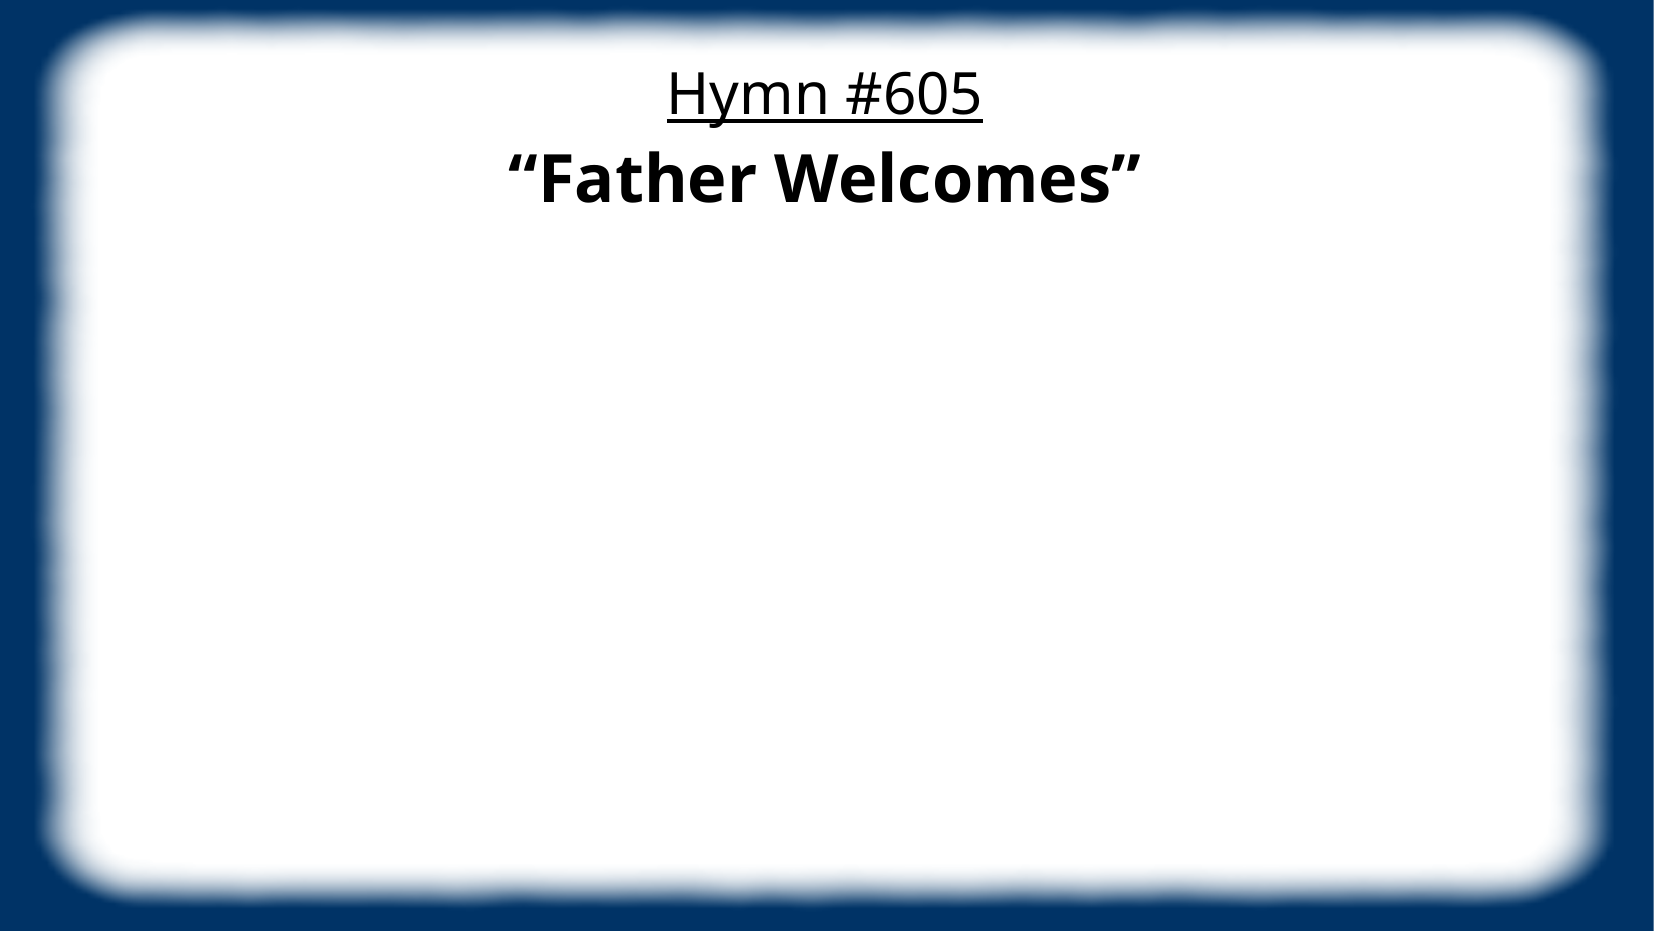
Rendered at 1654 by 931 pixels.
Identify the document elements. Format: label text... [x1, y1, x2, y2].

text_box Hymn #605 “Father Welcomes” [90, 45, 1561, 226]
picture [0, 0, 1654, 931]
